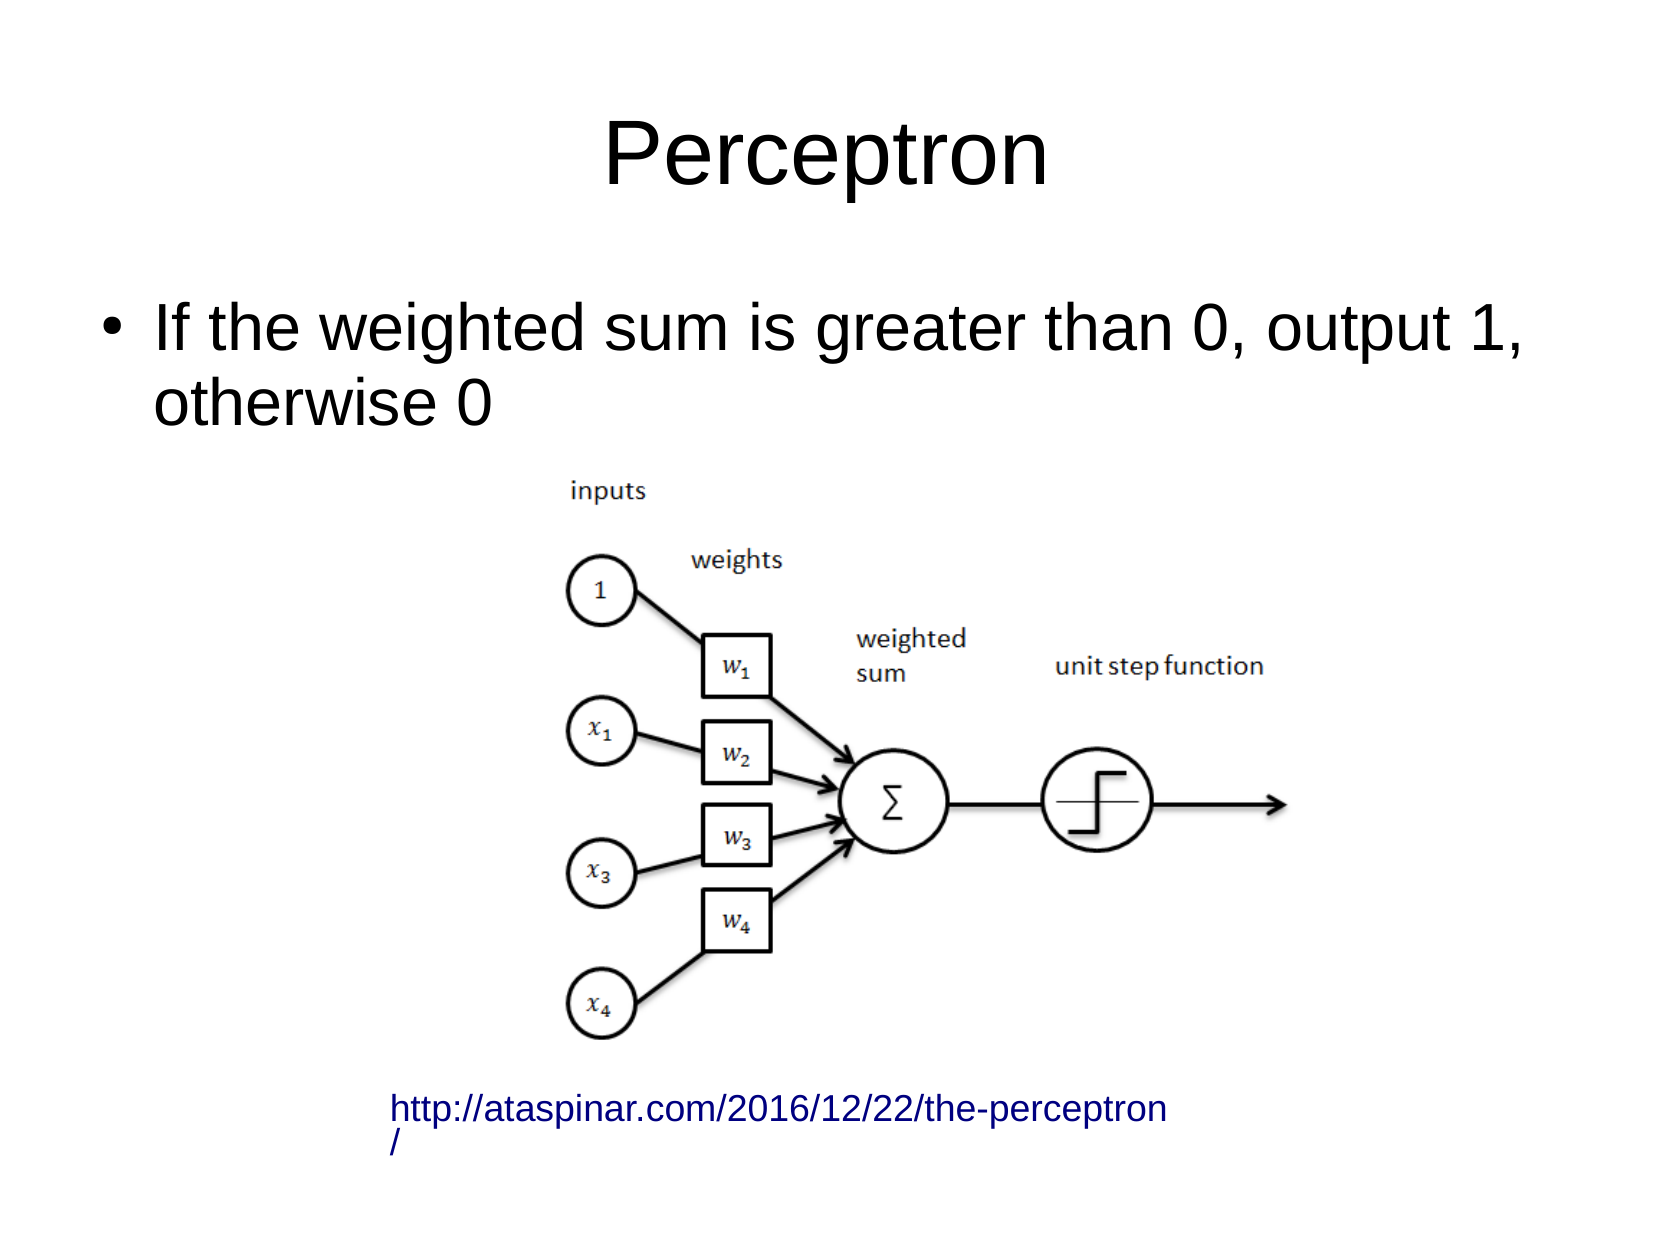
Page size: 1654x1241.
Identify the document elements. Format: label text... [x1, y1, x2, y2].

list If the weighted sum is greater than 0, output 1, otherwise 0 [82, 290, 1571, 1010]
text_box http://ataspinar.com/2016/12/22/the-perceptron/ [375, 1080, 1194, 1137]
picture [507, 449, 1351, 1109]
title Perceptron [82, 49, 1571, 257]
